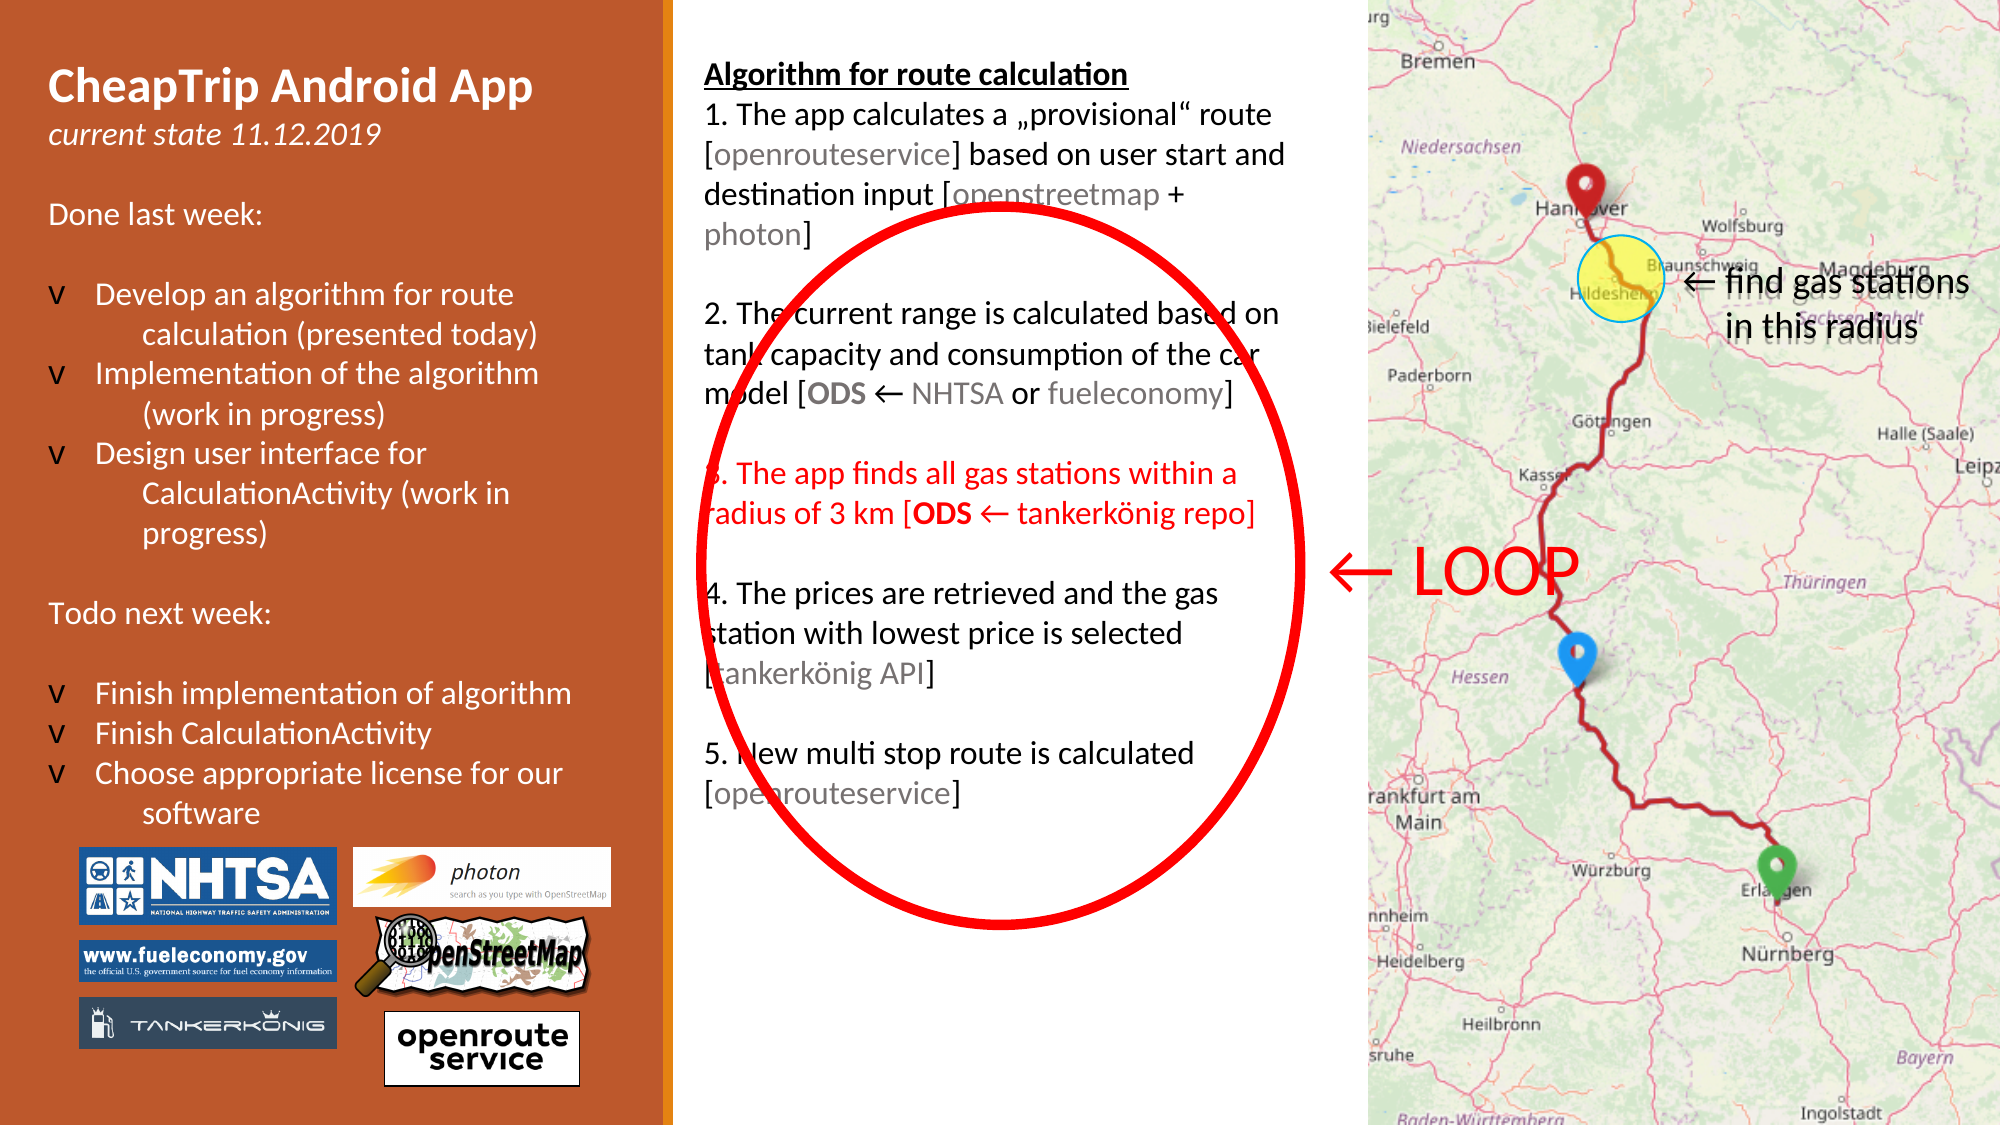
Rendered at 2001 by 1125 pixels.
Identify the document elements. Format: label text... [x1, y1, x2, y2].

picture [79, 940, 337, 982]
text_box ← find gas stations in this radius [1667, 248, 1989, 355]
text_box [701, 206, 1301, 925]
picture [1368, 0, 2000, 1125]
text_box Algorithm for route calculation 1. The app calculates a „provisional“ route [openrouteservice] based on user start and destination input [openstreetmap + photon] 2. The current range is calculated based on tank capacity and consumption of the car model [ODS ← NHTSA or fueleconomy] 3. The app finds all gas stations within a radius of 3 km [ODS ← tankerkönig repo] 4. The prices are retrieved and the gas station with lowest price is selected [tankerkönig API] 5. New multi stop route is calculated [openrouteservice] [688, 44, 1313, 868]
picture [353, 911, 611, 998]
picture [79, 997, 337, 1049]
picture [385, 1012, 579, 1086]
picture [79, 888, 337, 925]
text_box ← LOOP [1312, 512, 1599, 619]
picture [353, 888, 611, 907]
text_box [1577, 235, 1665, 322]
text_box CheapTrip Android App current state 11.12.2019 Done last week: Develop an algorithm for route calculation (presented today) Implementation of the algorithm (work in progress) Design user interface for CalculationActivity (work in progress) Todo next week: Finish implementation of algorithm Finish CalculationActivity Choose appropriate license for our software [33, 44, 640, 888]
